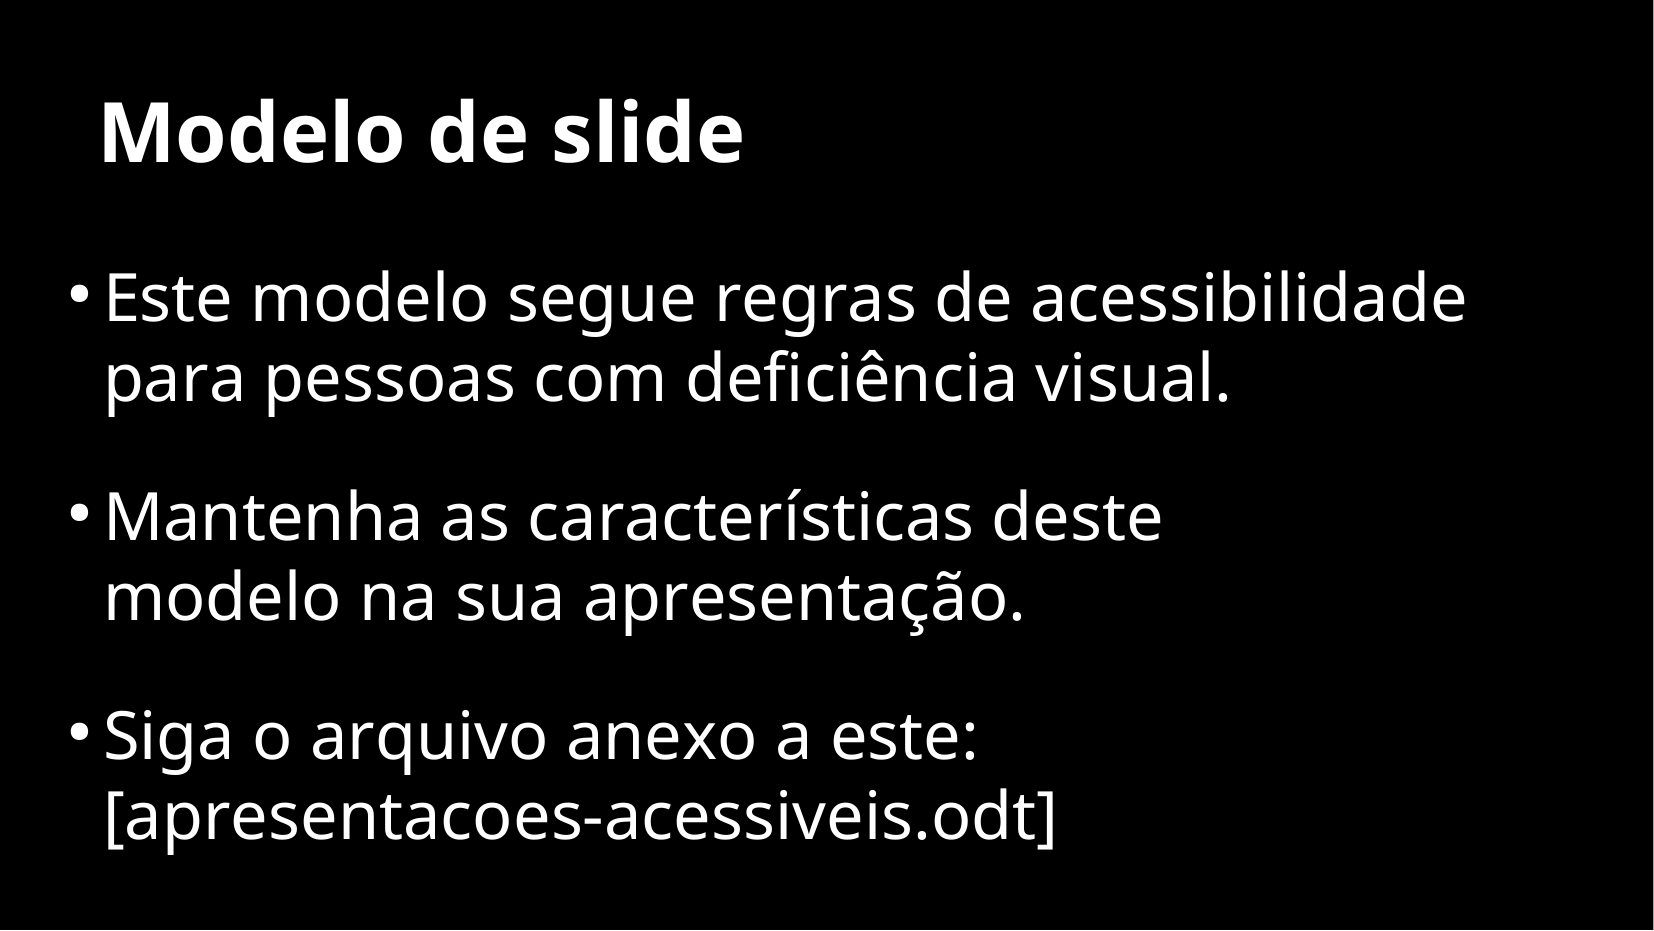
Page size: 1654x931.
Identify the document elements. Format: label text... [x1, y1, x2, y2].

text_box Este modelo segue regras de acessibilidade para pessoas com deficiência visual. Mantenha as características deste modelo na sua apresentação. Siga o arquivo anexo a este: [apresentacoes-acessiveis.odt] [53, 247, 1536, 931]
text_box Modelo de slide [82, 70, 1135, 130]
